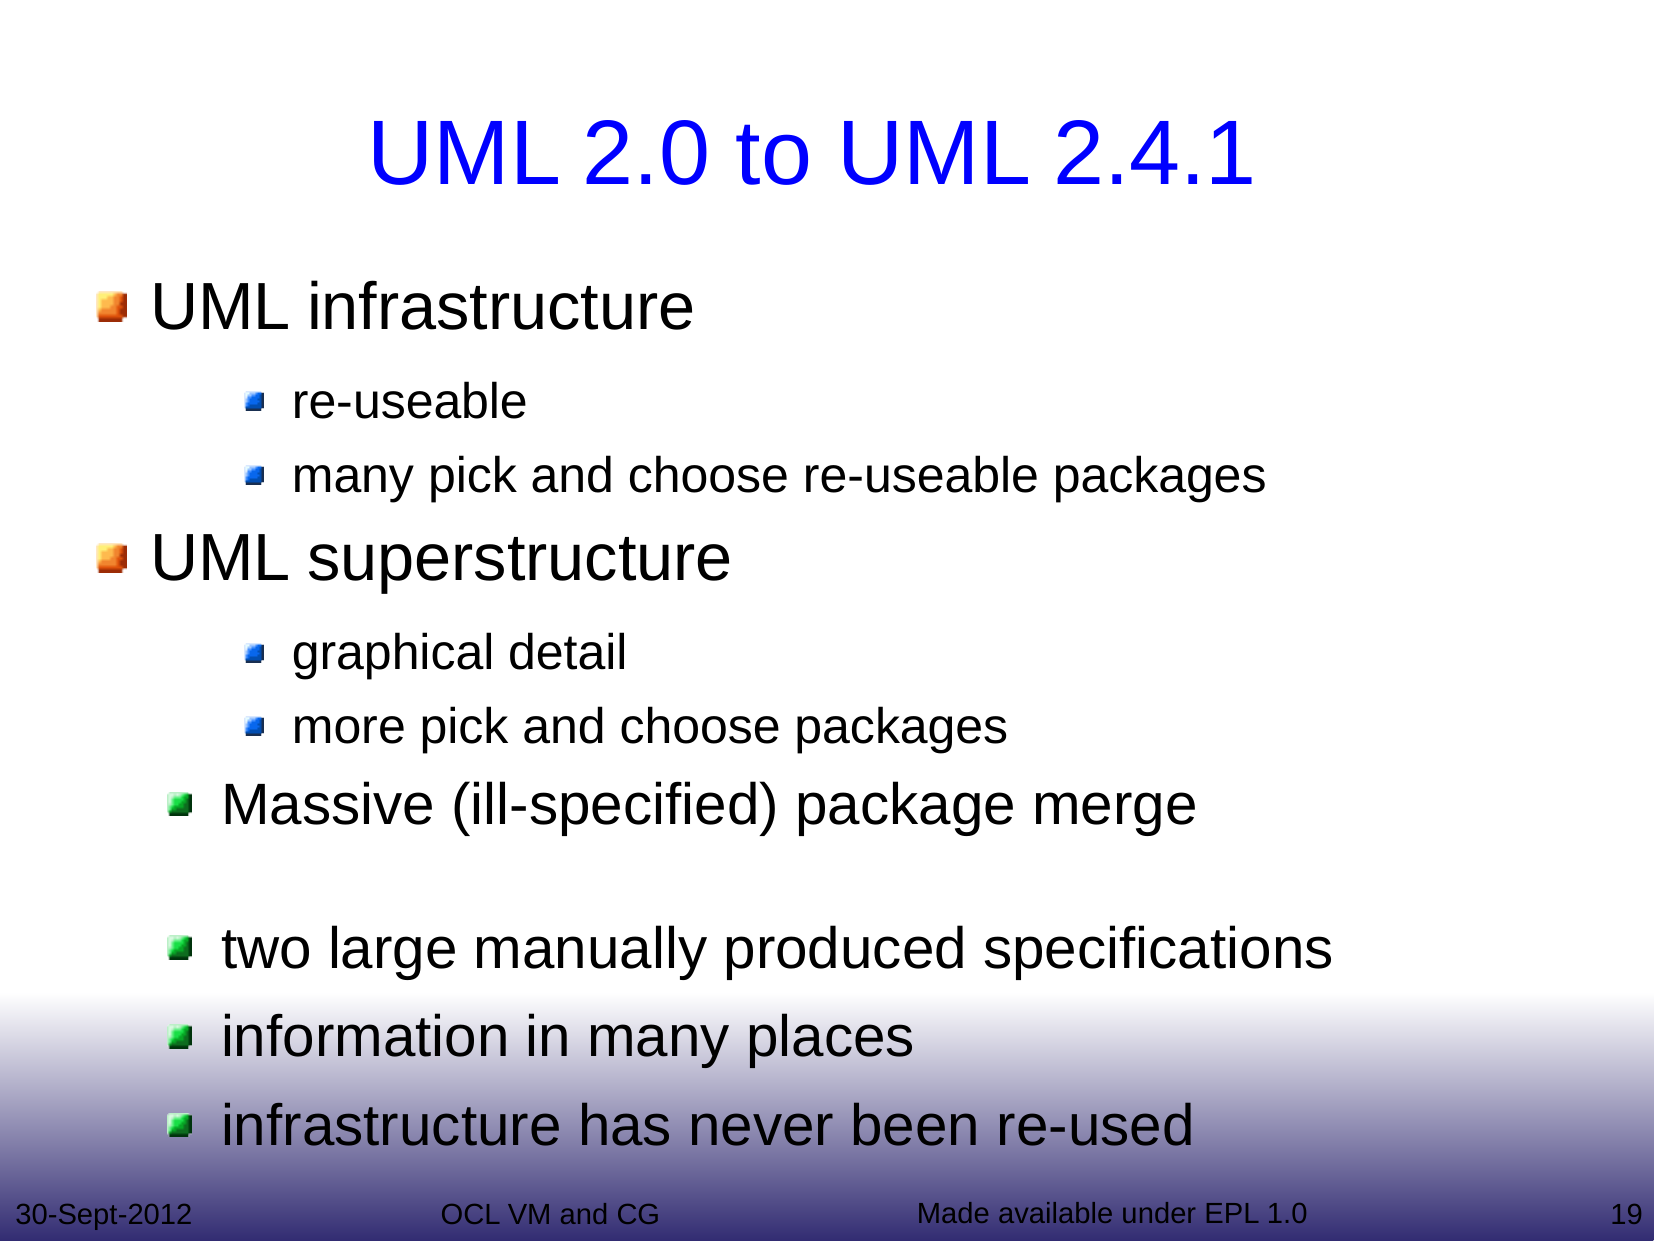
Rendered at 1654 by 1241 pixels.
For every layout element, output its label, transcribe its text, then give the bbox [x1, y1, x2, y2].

title UML 2.0 to UML 2.4.1 [24, 49, 1627, 257]
list UML infrastructure re-useable many pick and choose re-useable packages UML superstructure graphical detail more pick and choose packages Massive (ill-specified) package merge two large manually produced specifications information in many places infrastructure has never been re-used [79, 269, 1568, 1237]
